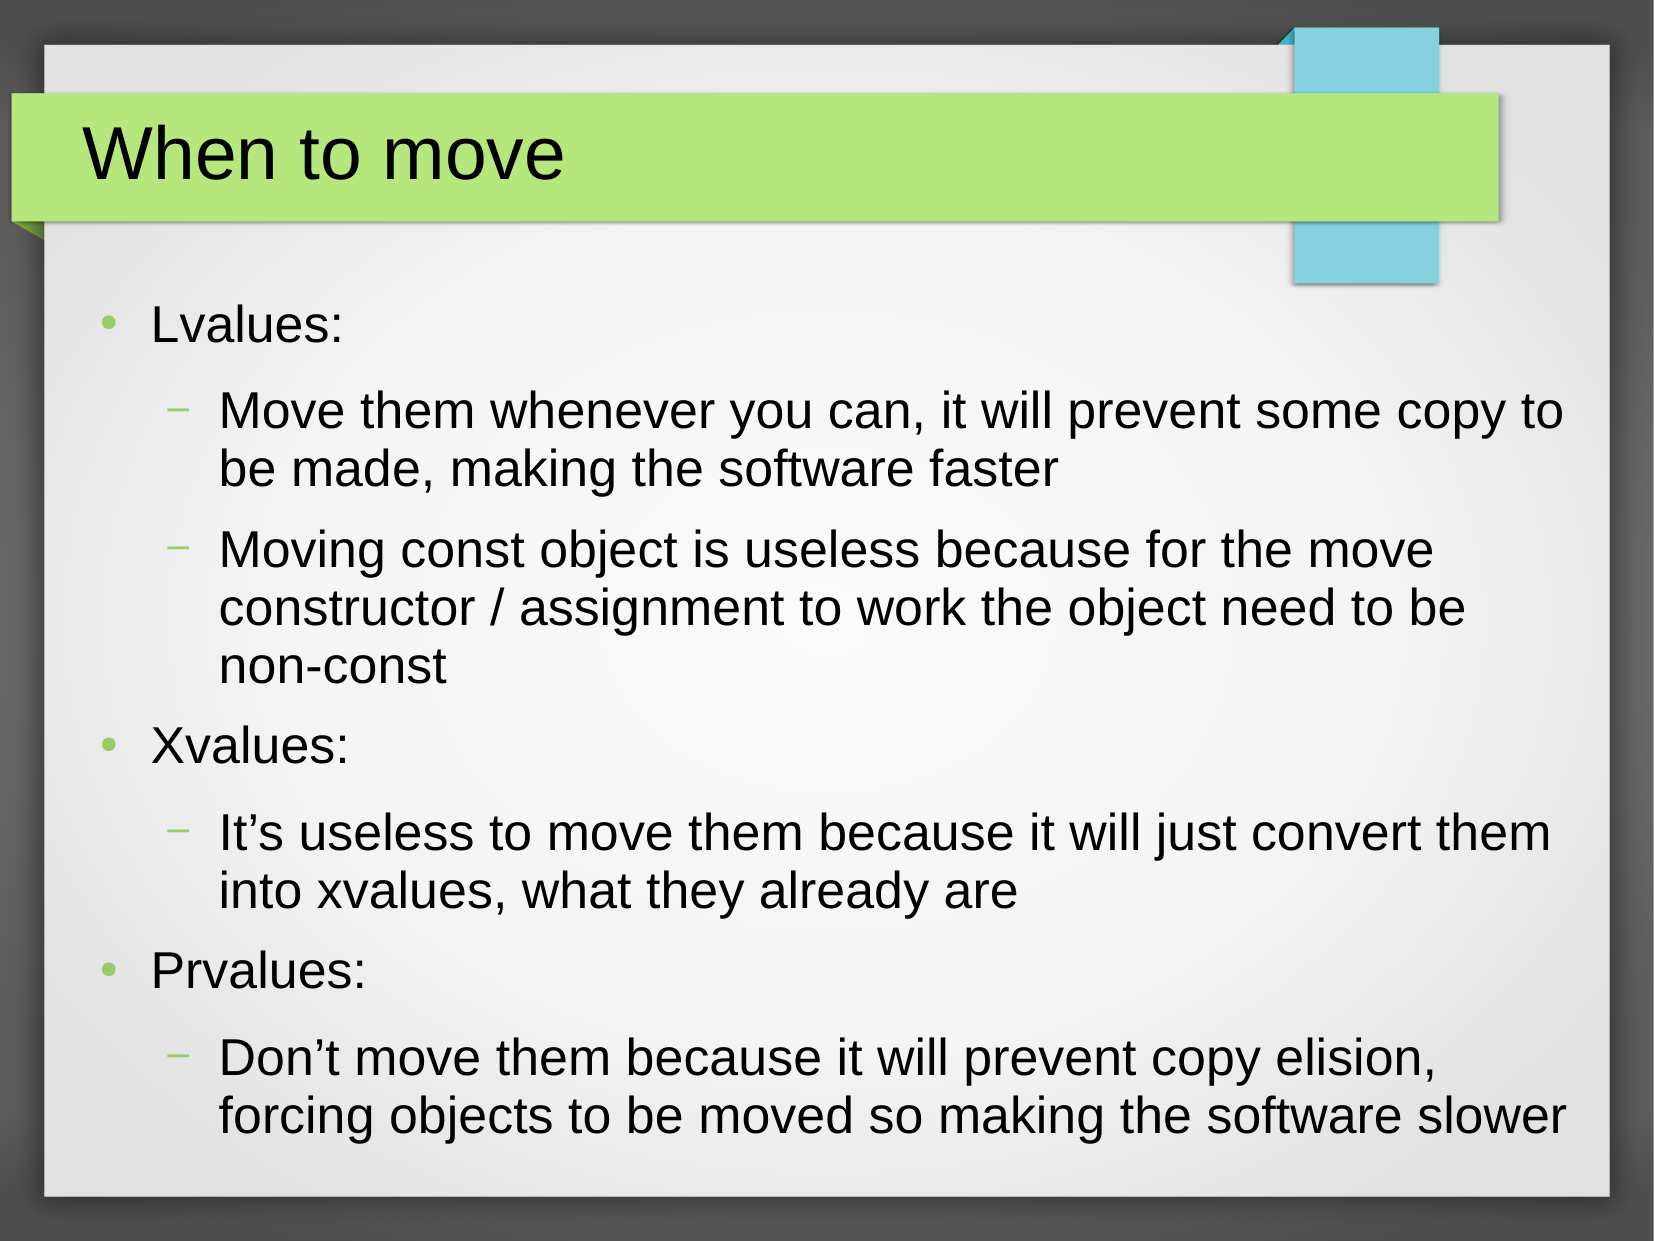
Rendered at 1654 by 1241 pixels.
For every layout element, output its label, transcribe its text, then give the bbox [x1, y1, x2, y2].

title When to move [82, 94, 1264, 213]
list Lvalues: Move them whenever you can, it will prevent some copy to be made, making the software faster Moving const object is useless because for the move constructor / assignment to work the object need to be non-const Xvalues: It’s useless to move them because it will just convert them into xvalues, what they already are Prvalues: Don’t move them because it will prevent copy elision, forcing objects to be moved so making the software slower [82, 295, 1571, 1170]
picture [0, 0, 1654, 1241]
